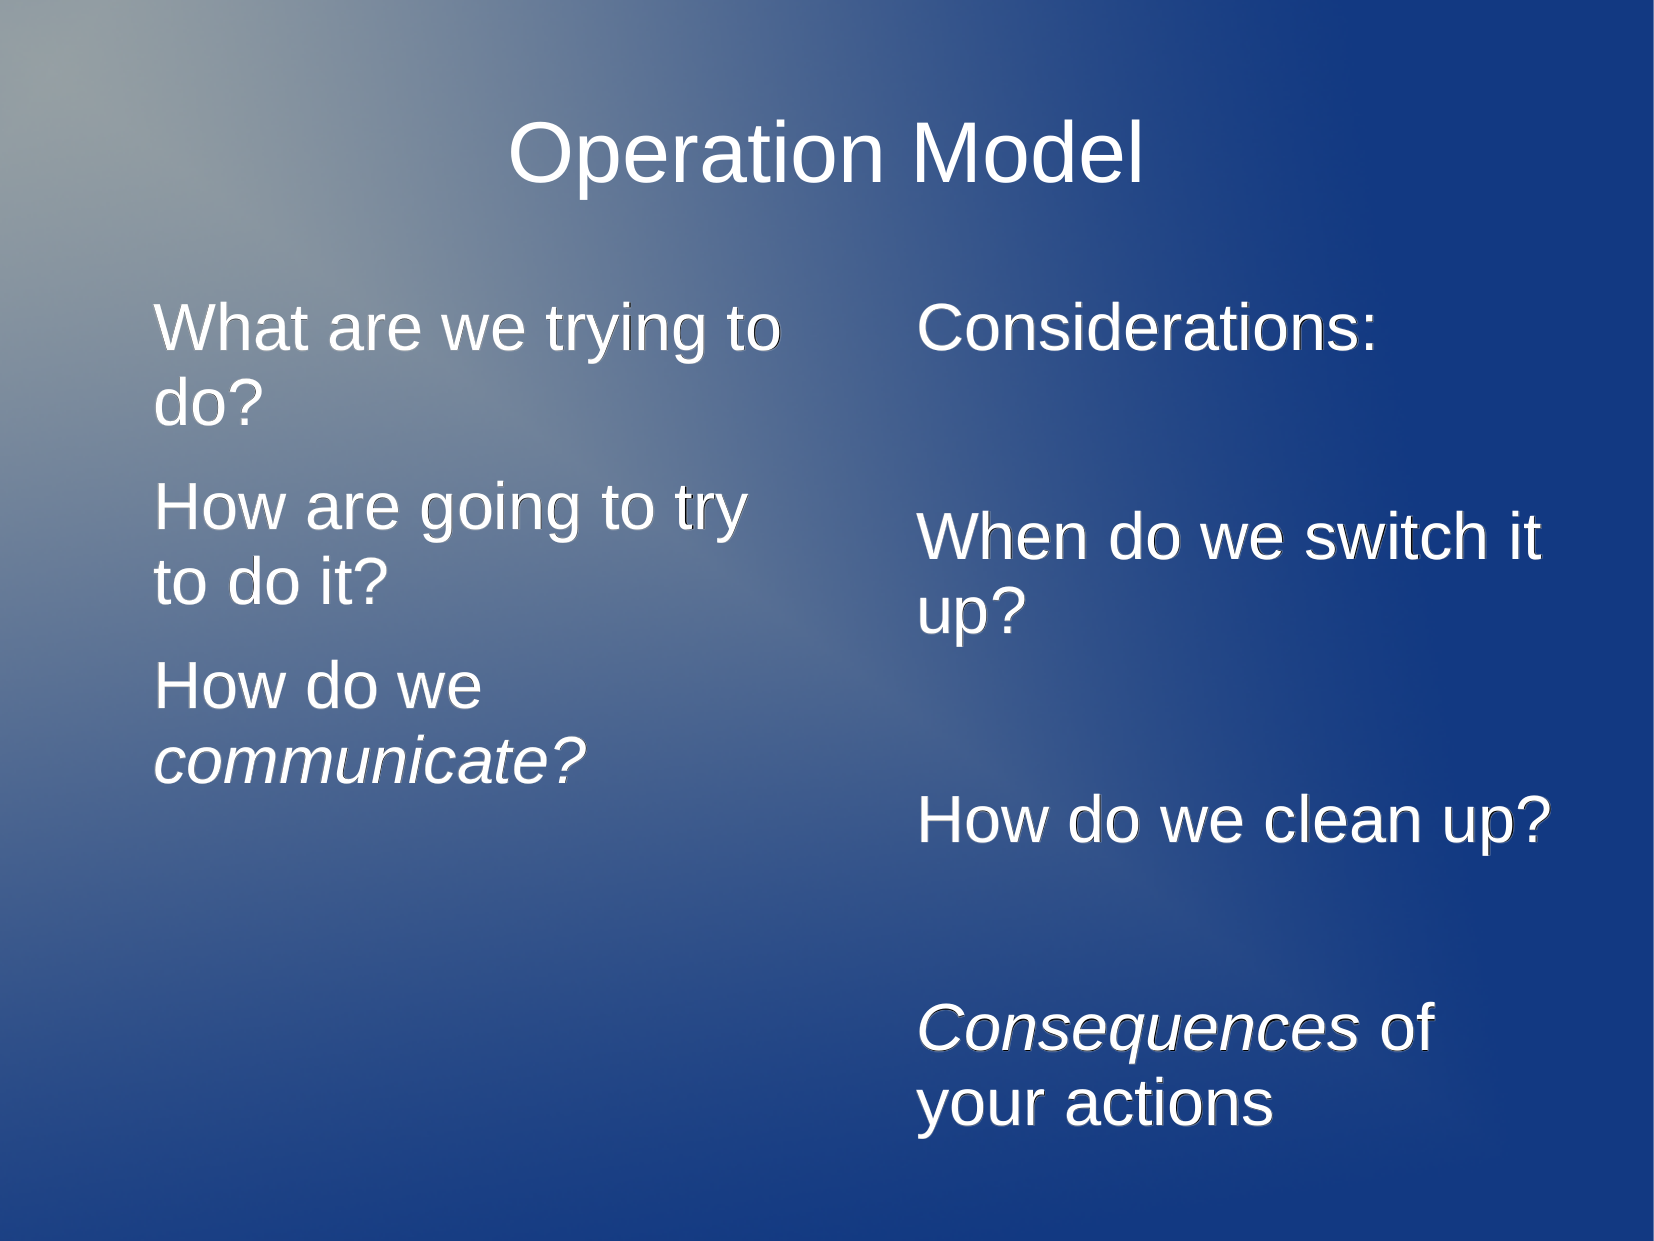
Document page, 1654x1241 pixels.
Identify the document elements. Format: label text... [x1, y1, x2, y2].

picture [0, 0, 1654, 1241]
list Considerations: When do we switch it up? How do we clean up? Consequences of your actions [845, 290, 1572, 1140]
list What are we trying to do? How are going to try to do it? How do we communicate? [82, 290, 809, 1010]
title Operation Model [82, 49, 1571, 257]
